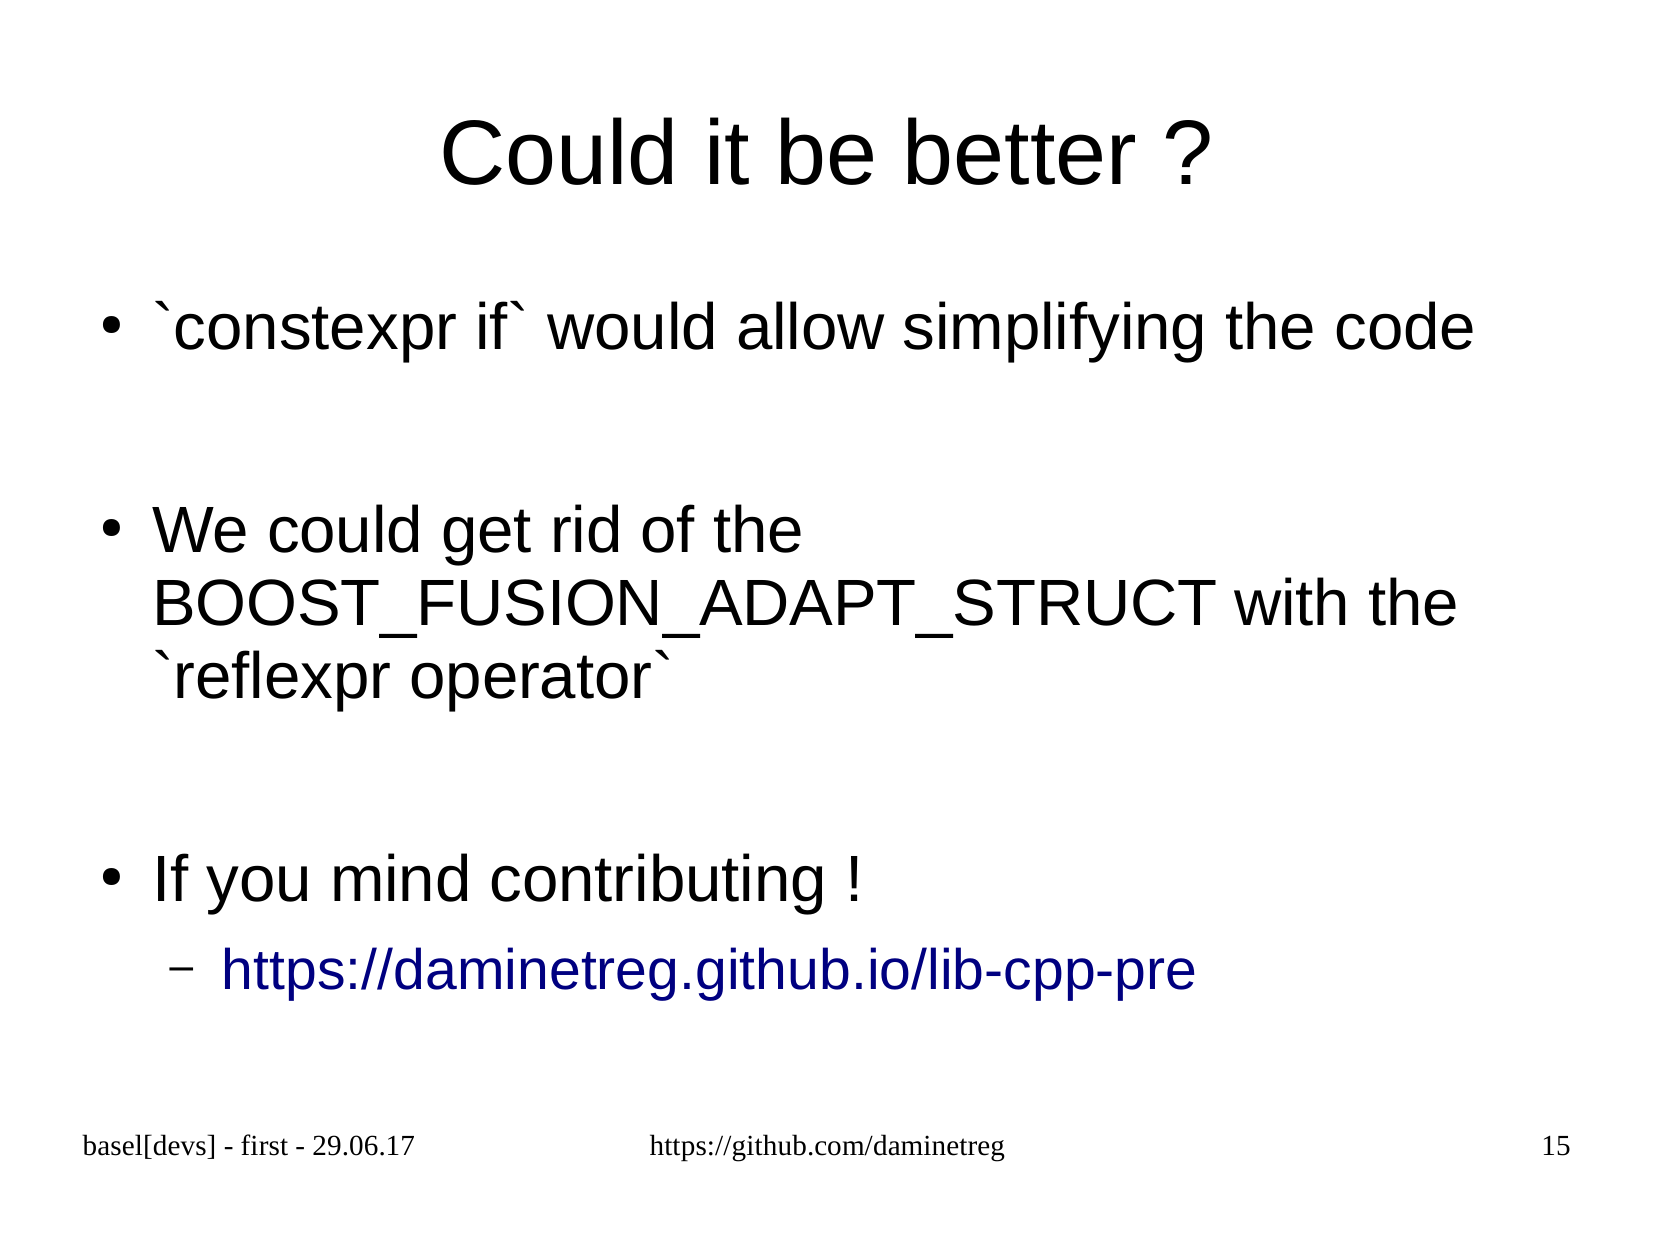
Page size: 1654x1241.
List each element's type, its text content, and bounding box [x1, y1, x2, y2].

list `constexpr if` would allow simplifying the code We could get rid of the BOOST_FUSION_ADAPT_STRUCT with the `reflexpr operator` If you mind contributing ! https://daminetreg.github.io/lib-cpp-pre [82, 290, 1571, 1010]
title Could it be better ? [82, 49, 1571, 257]
